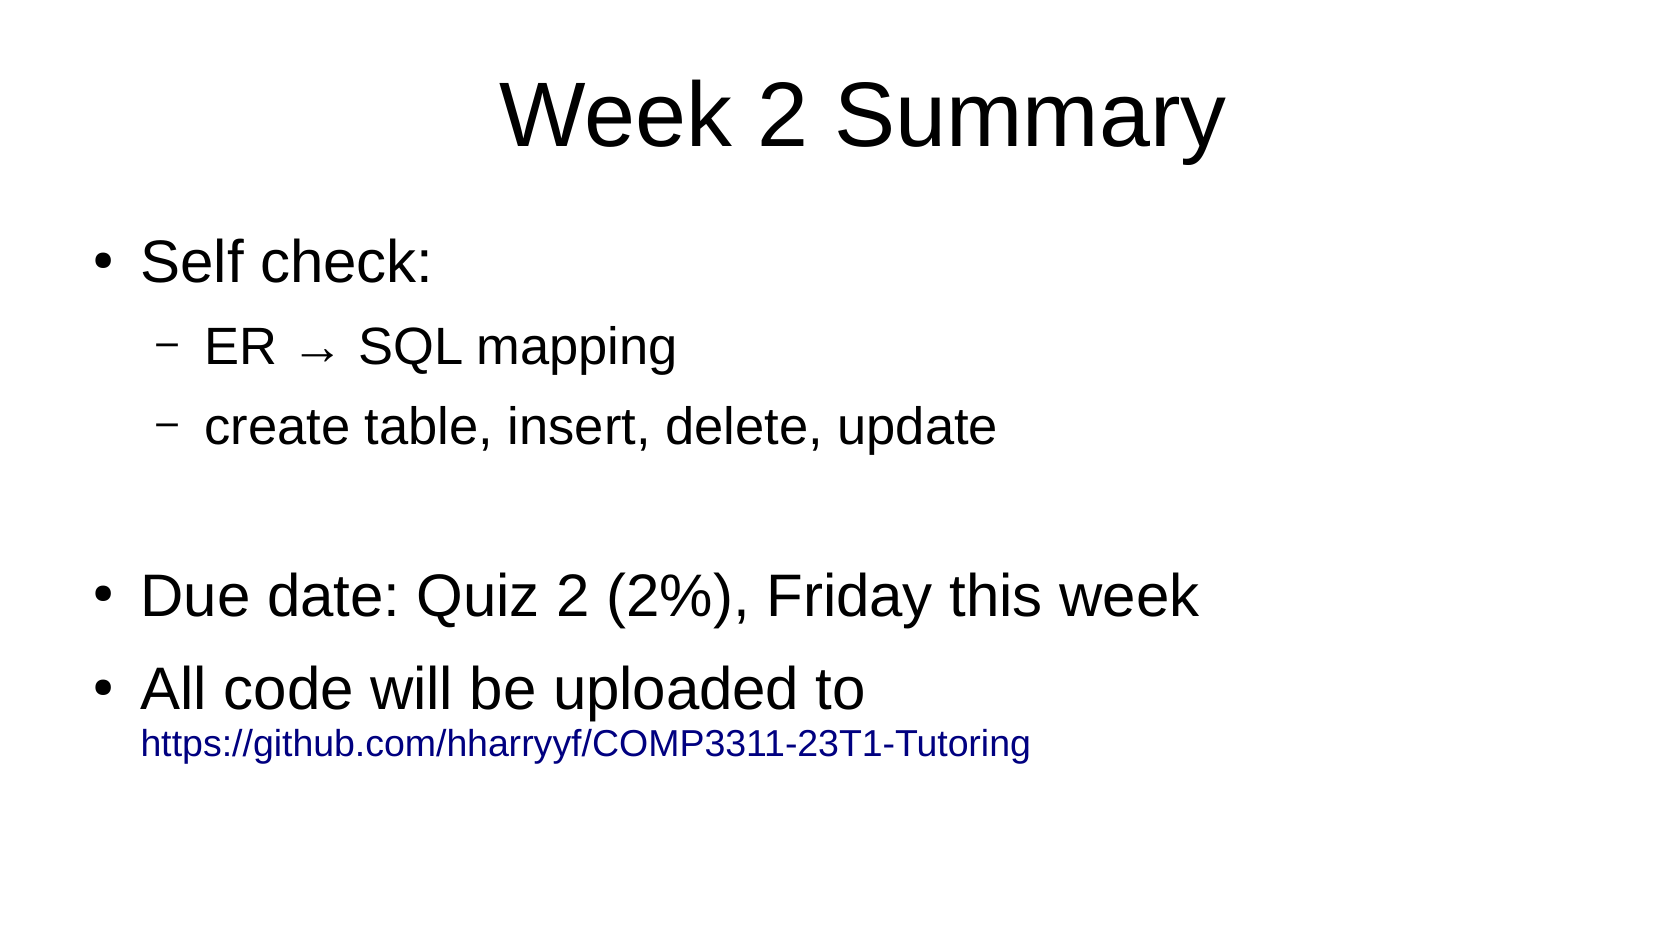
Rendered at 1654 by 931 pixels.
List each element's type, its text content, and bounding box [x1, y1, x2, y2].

list Self check: ER → SQL mapping create table, insert, delete, update Due date: Quiz 2 (2%), Friday this week All code will be uploaded to https://github.com/hharryyf/COMP3311-23T1-Tutoring [76, 228, 1565, 768]
title Week 2 Summary [82, 37, 1571, 193]
